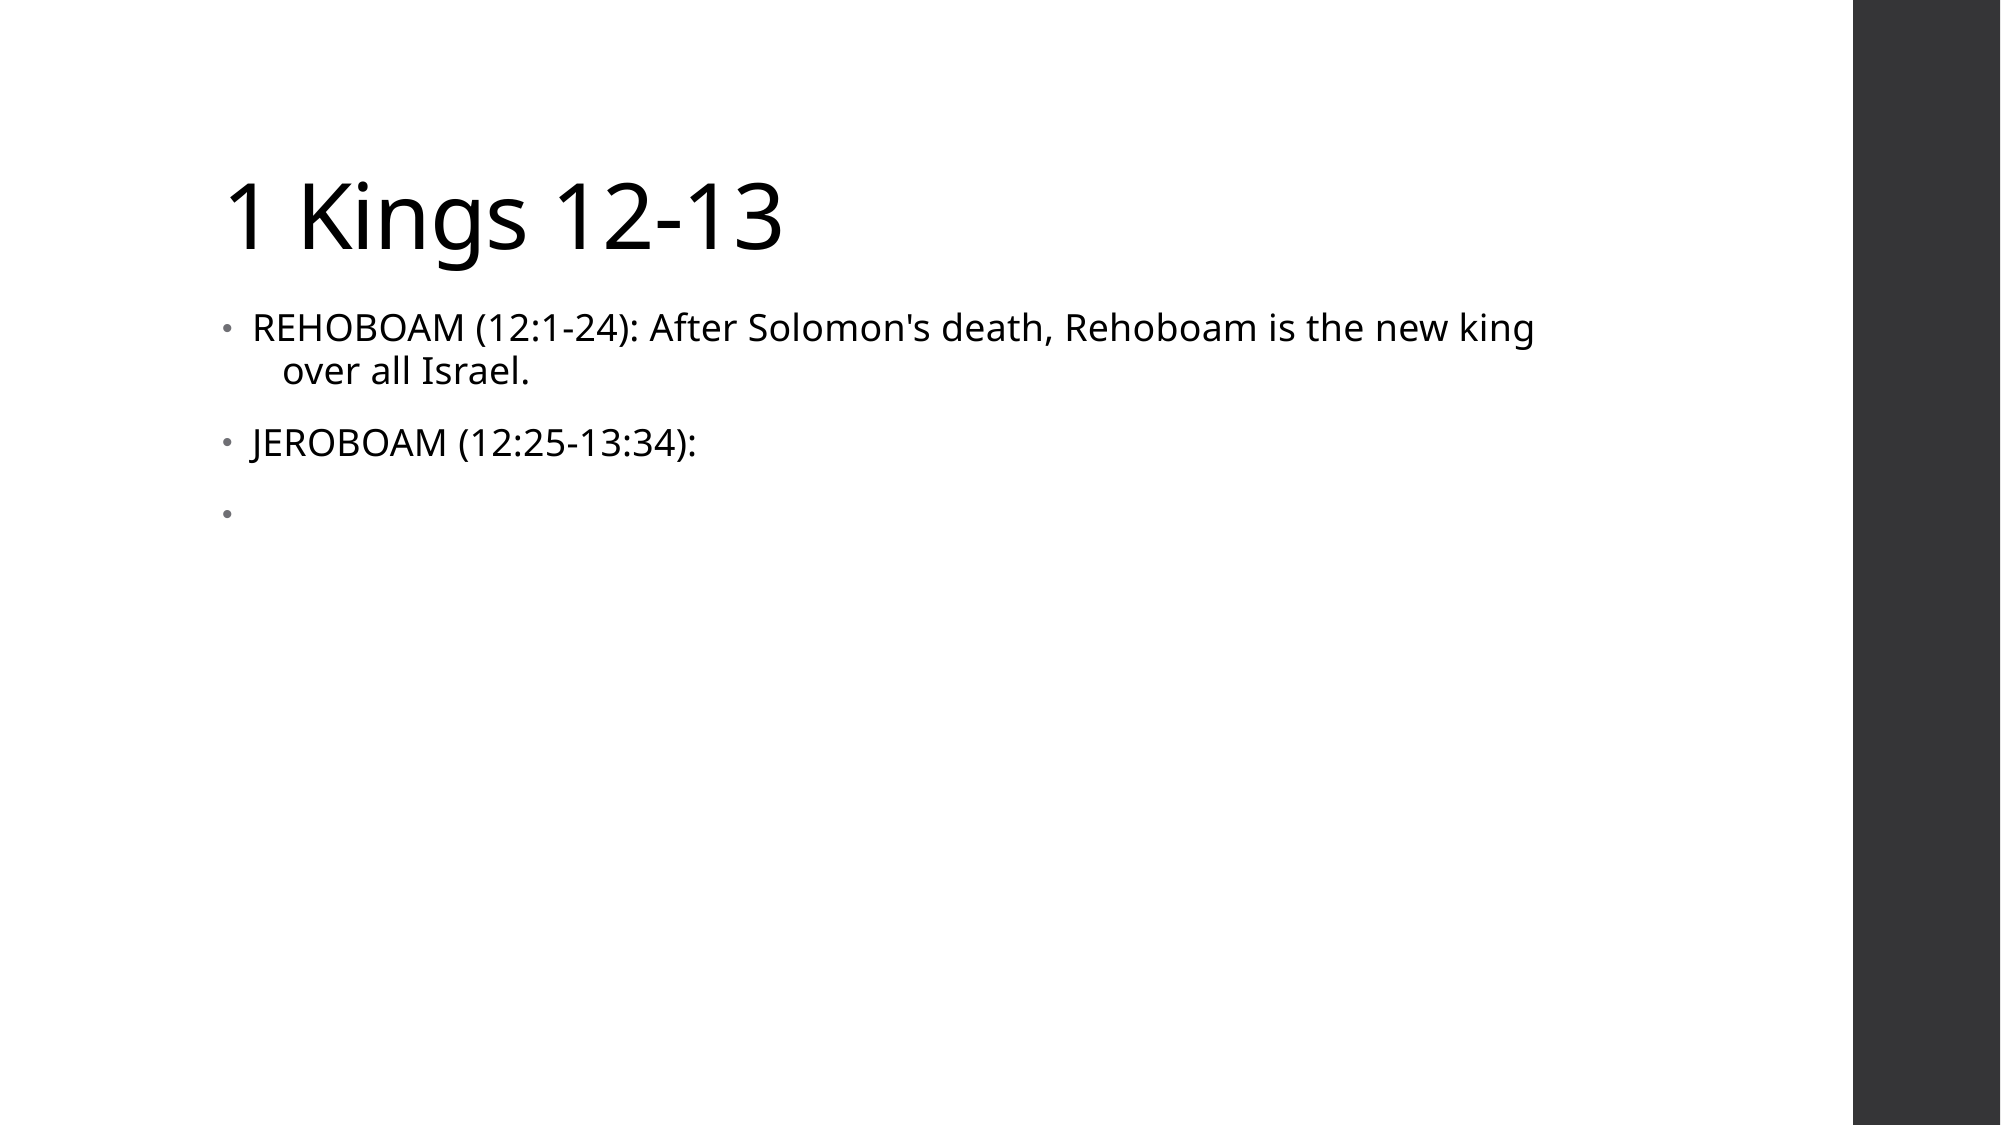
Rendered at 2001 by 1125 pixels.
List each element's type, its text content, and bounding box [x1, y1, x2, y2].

title 1 Kings 12-13 [206, 60, 1797, 278]
list REHOBOAM (12:1-24): After Solomon's death, Rehoboam is the new king over all Israel. JEROBOAM (12:25-13:34): [206, 299, 1617, 1014]
